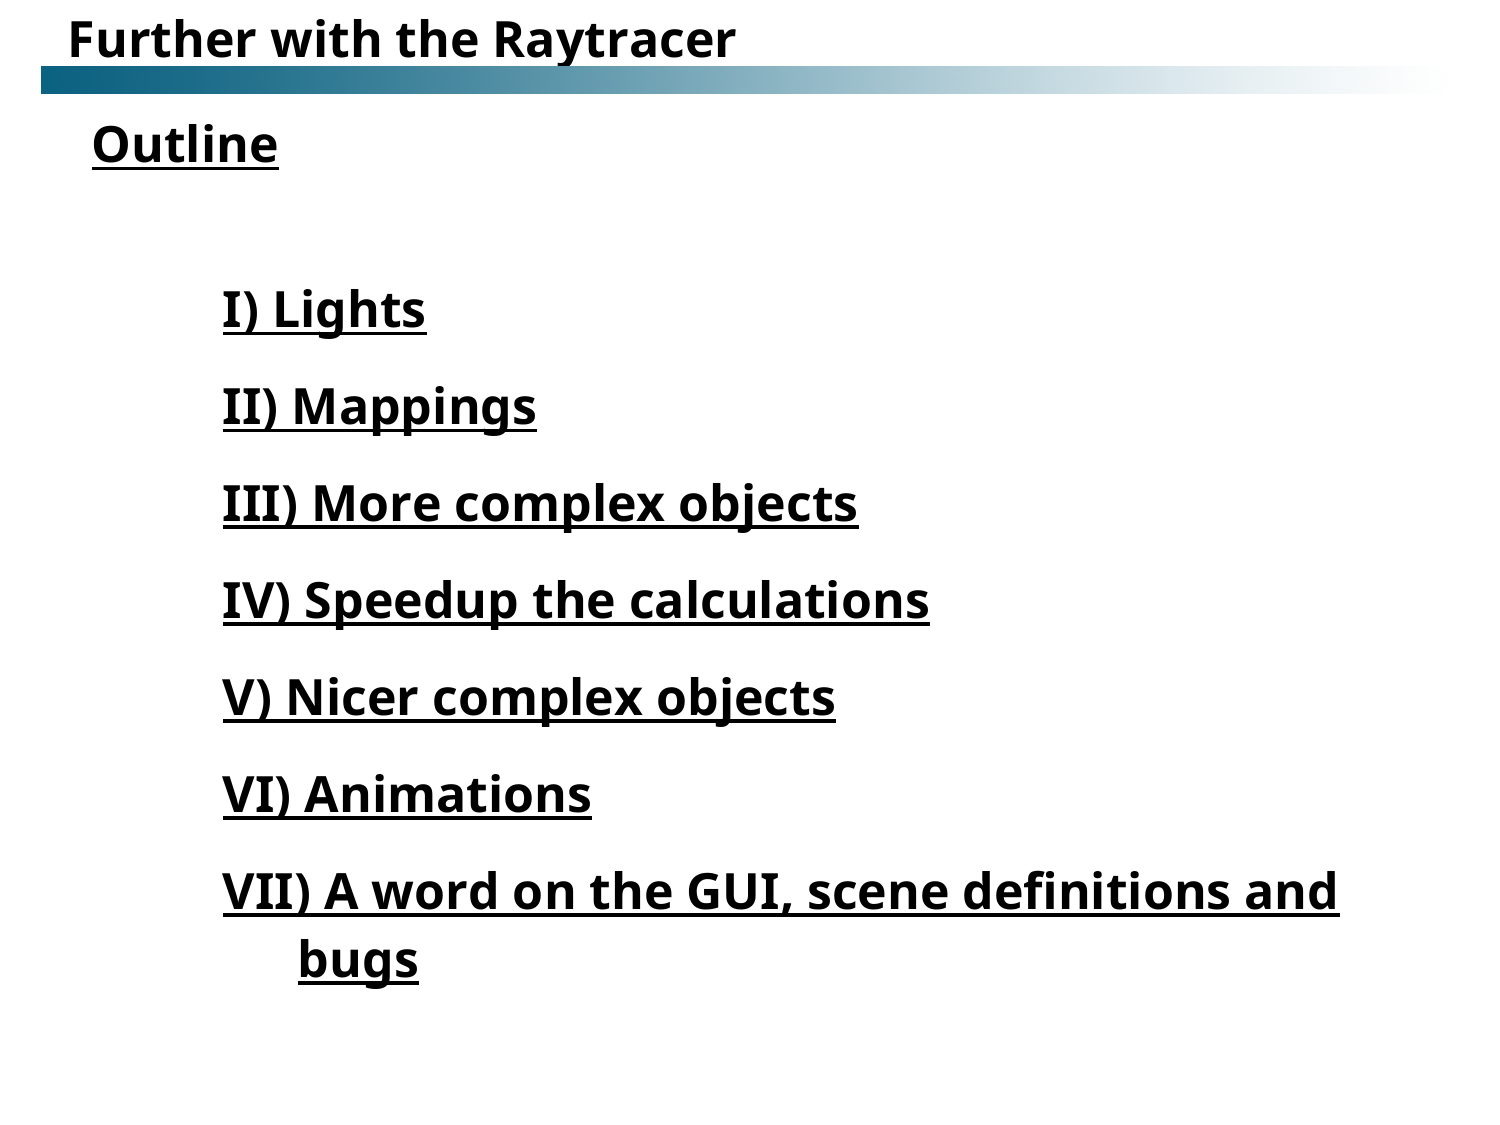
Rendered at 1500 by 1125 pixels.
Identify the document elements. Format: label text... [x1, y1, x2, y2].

text_box Outline [76, 101, 644, 186]
picture [41, 66, 1471, 94]
text_box I) Lights II) Mappings III) More complex objects IV) Speedup the calculations V) Nicer complex objects VI) Animations VII) A word on the GUI, scene definitions and bugs [208, 266, 1469, 1098]
title Further with the Raytracer [53, 1, 859, 66]
